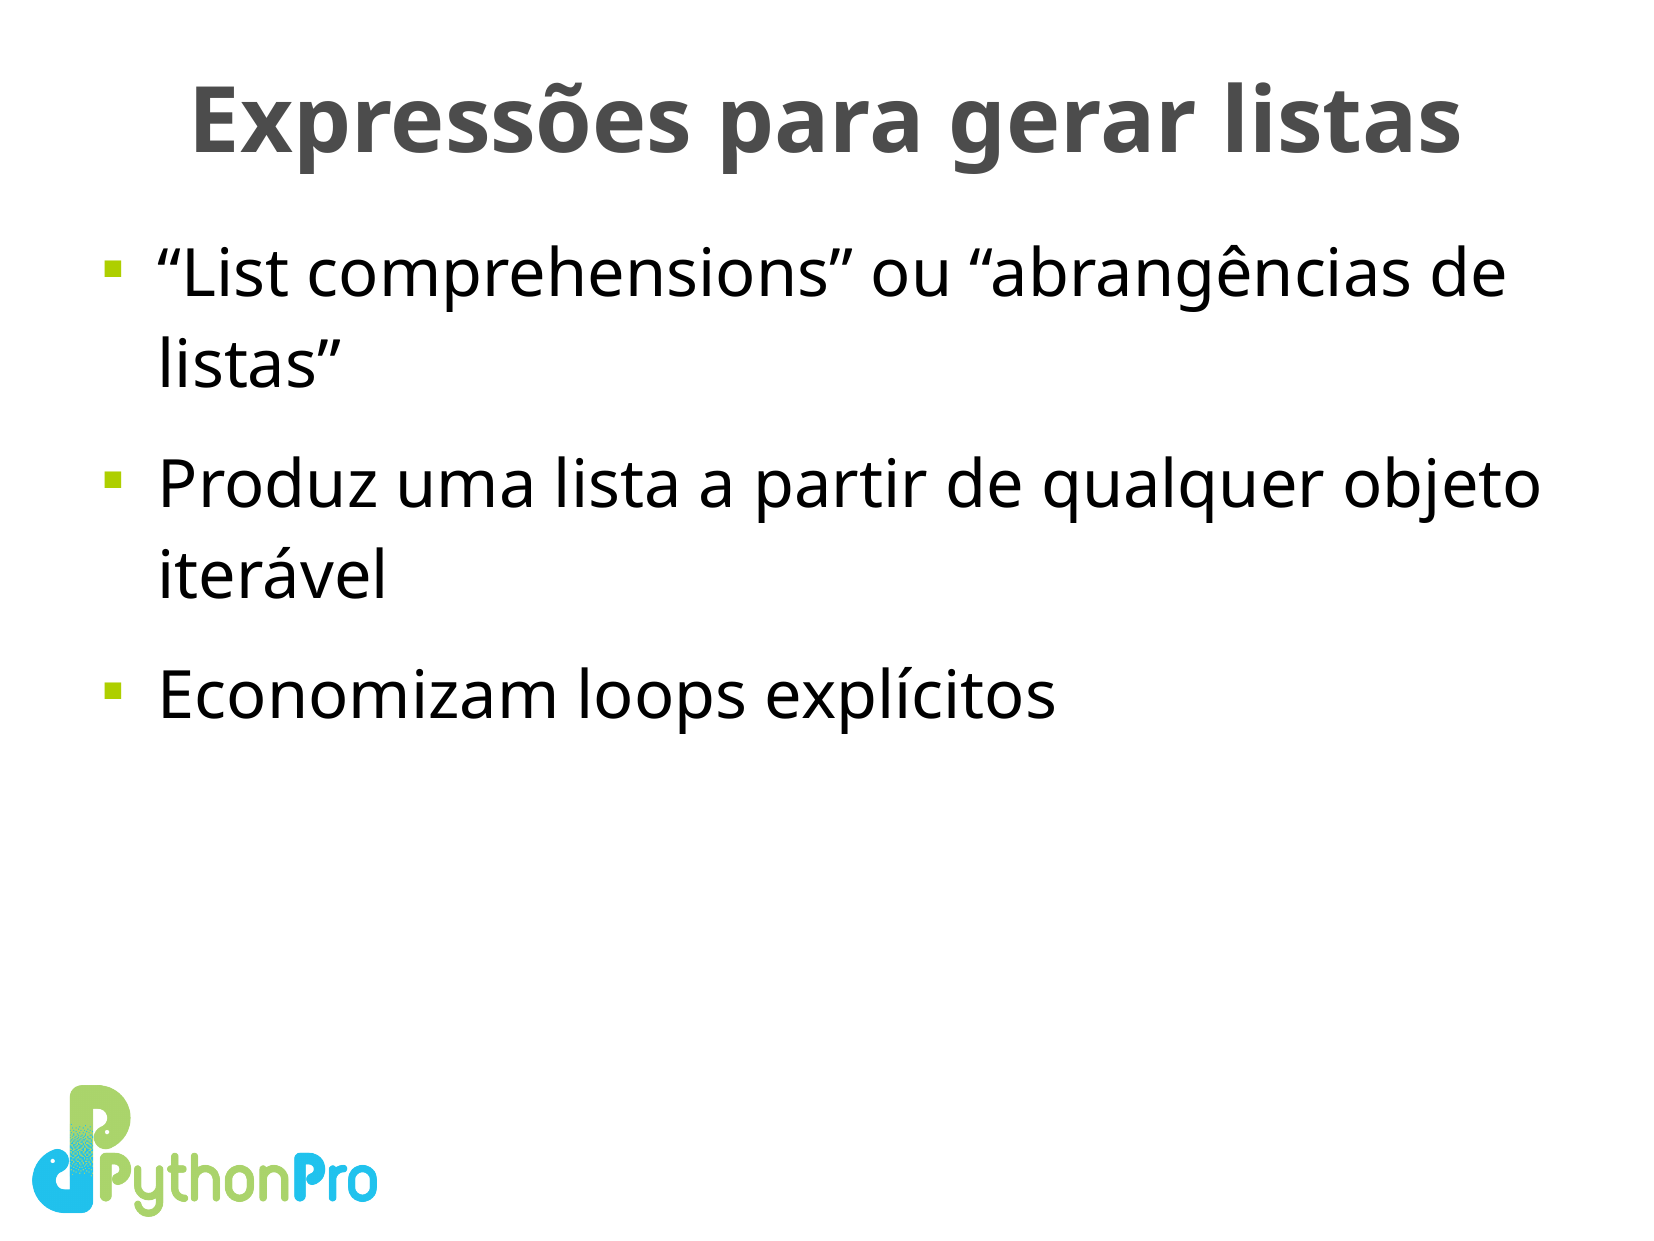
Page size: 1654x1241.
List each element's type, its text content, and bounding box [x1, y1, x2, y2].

list “List comprehensions” ou “abrangências de listas” Produz uma lista a partir de qualquer objeto iterável Economizam loops explícitos [86, 225, 1576, 1088]
picture [32, 1085, 377, 1217]
title Expressões para gerar listas [82, 13, 1571, 222]
